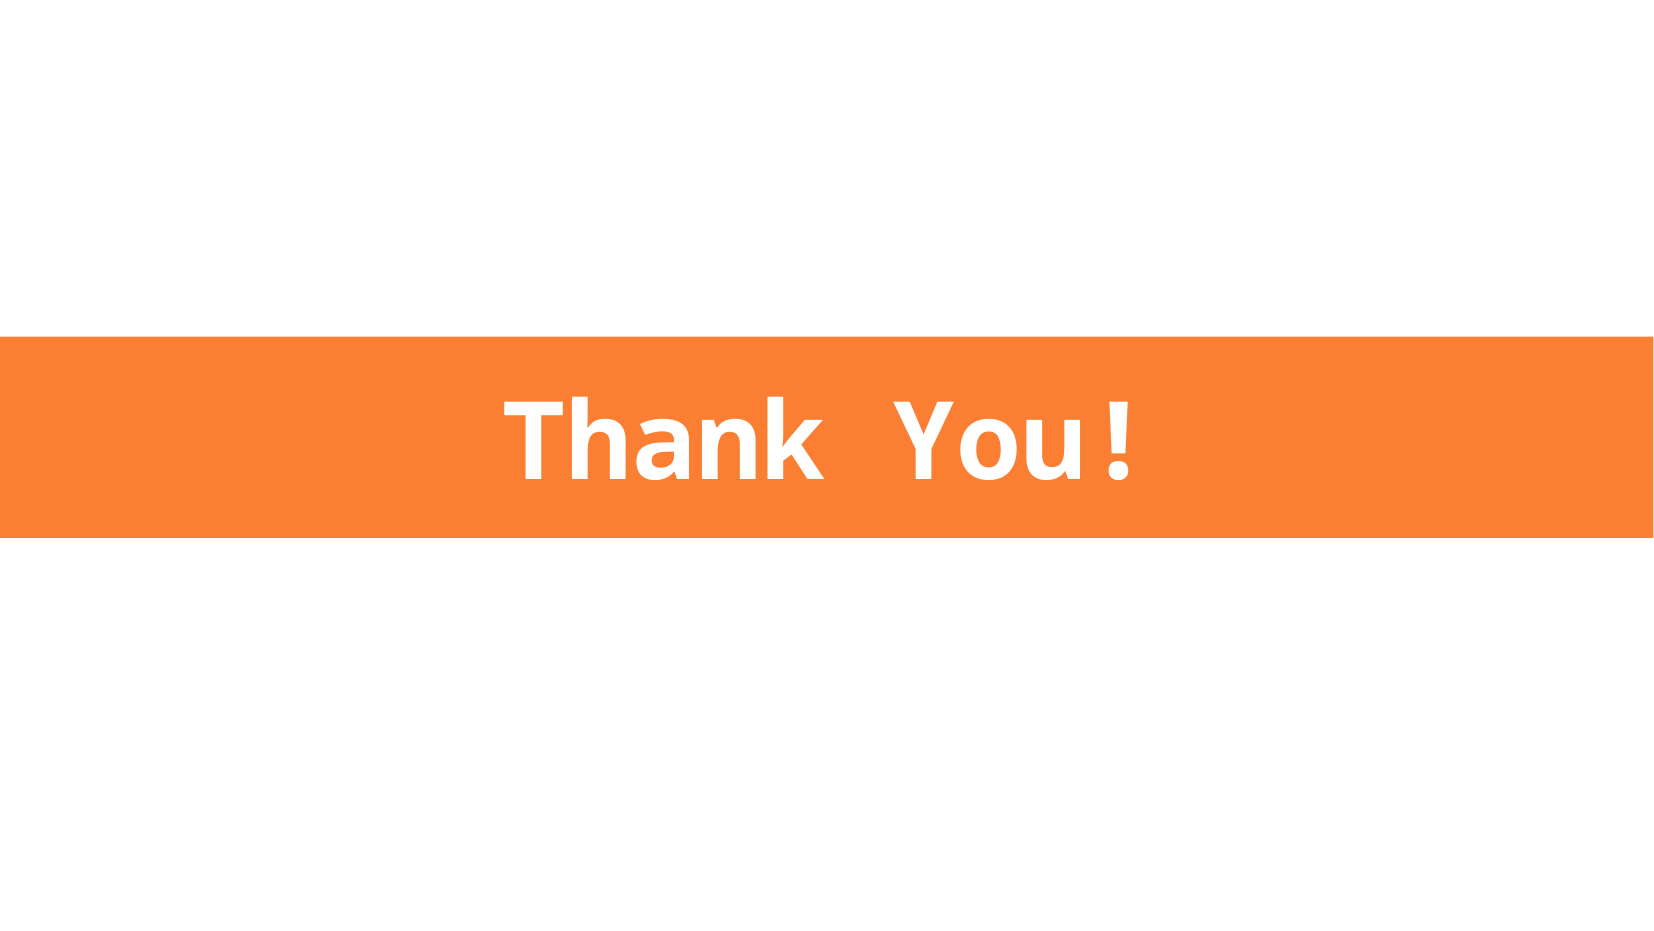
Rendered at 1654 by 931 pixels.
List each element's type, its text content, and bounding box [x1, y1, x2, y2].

text_box Thank You! [0, 336, 1654, 538]
